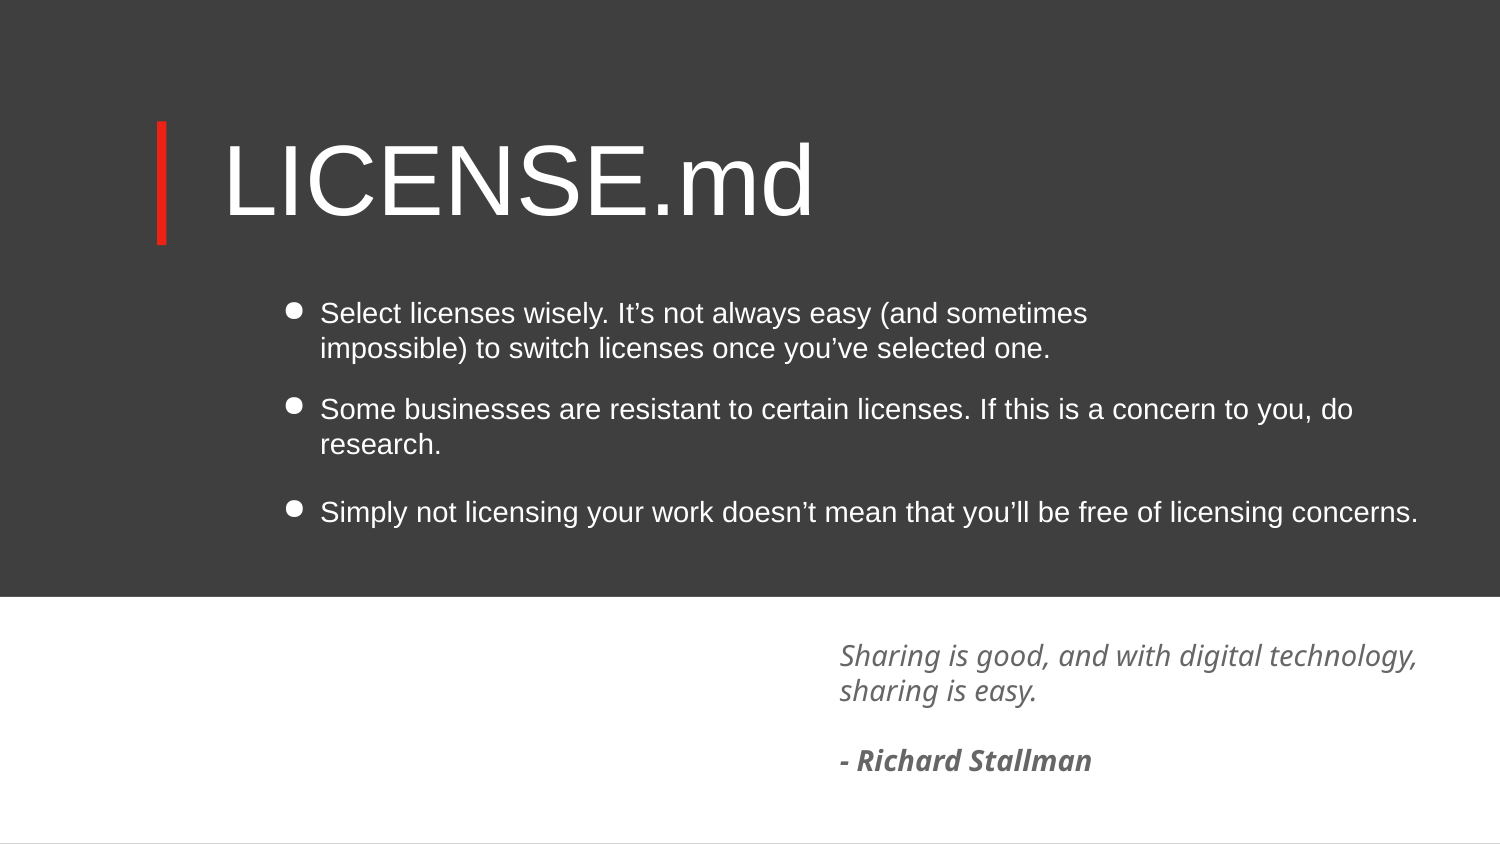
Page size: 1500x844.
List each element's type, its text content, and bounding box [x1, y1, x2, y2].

text_box Simply not licensing your work doesn’t mean that you’ll be free of licensing concerns. [230, 478, 1484, 535]
text_box Some businesses are resistant to certain licenses. If this is a concern to you, do research. [230, 375, 1427, 437]
title LICENSE.md [207, 108, 1238, 237]
text_box Select licenses wisely. It’s not always easy (and sometimes impossible) to switch licenses once you’ve selected one. [230, 279, 1201, 375]
text_box Sharing is good, and with digital technology, sharing is easy. - Richard Stallman [824, 622, 1445, 805]
